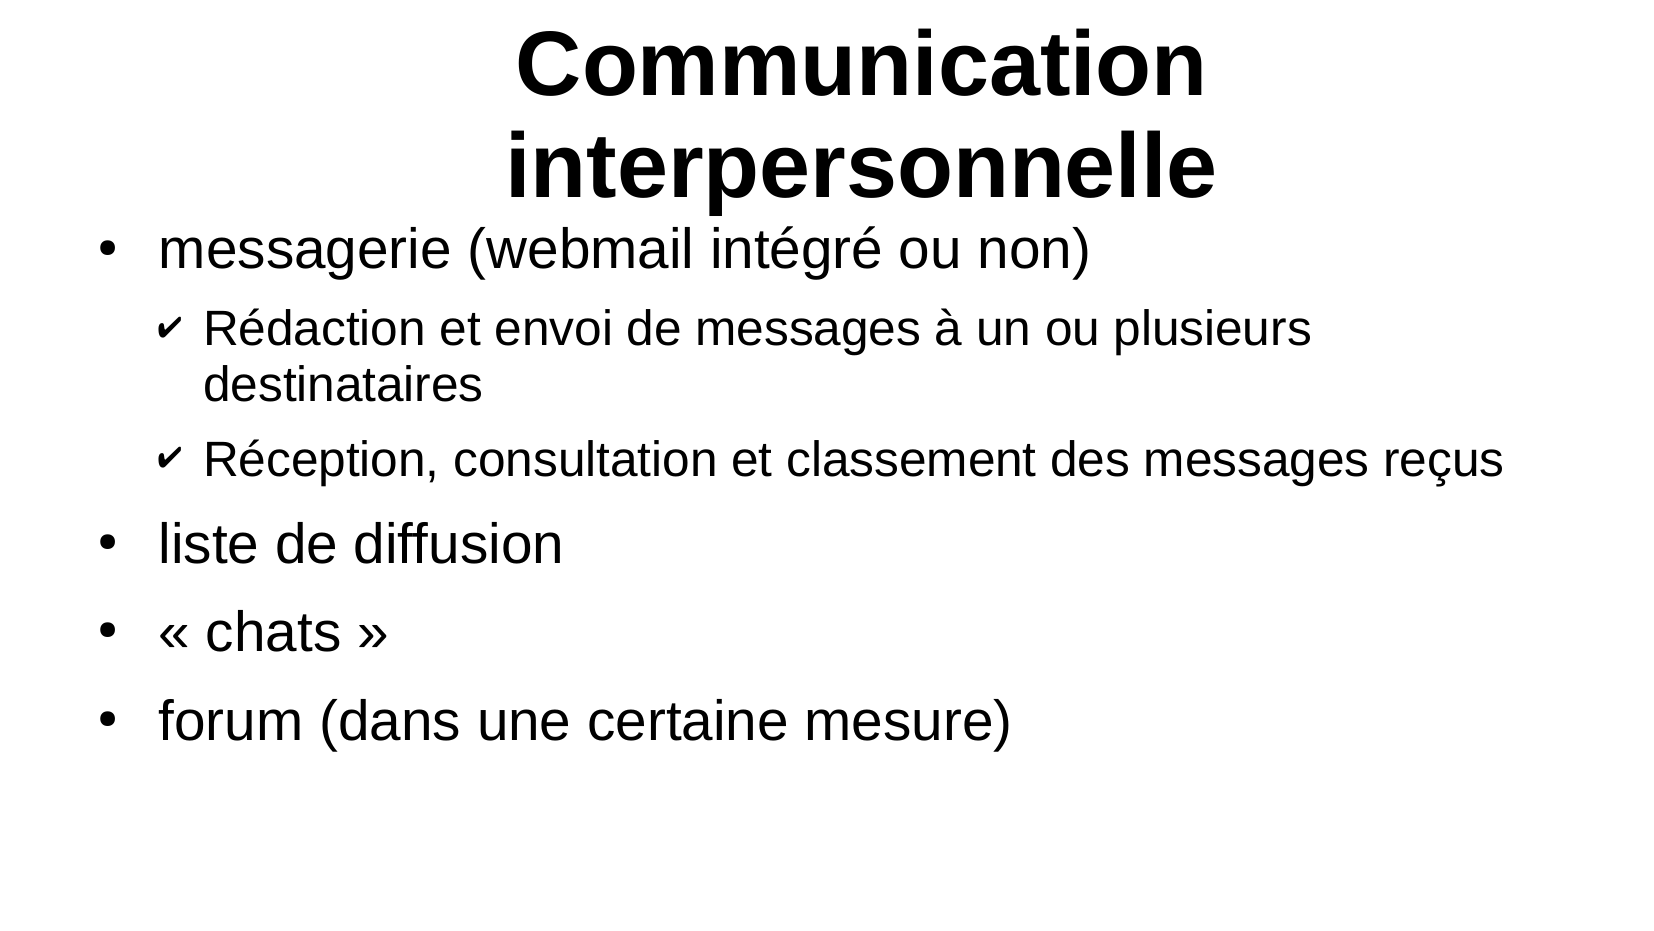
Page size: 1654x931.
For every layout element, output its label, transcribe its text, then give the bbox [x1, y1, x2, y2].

list messagerie (webmail intégré ou non) Rédaction et envoi de messages à un ou plusieurs destinataires Réception, consultation et classement des messages reçus liste de diffusion « chats » forum (dans une certaine mesure) [82, 217, 1571, 758]
title Communication interpersonnelle [82, 12, 1571, 217]
